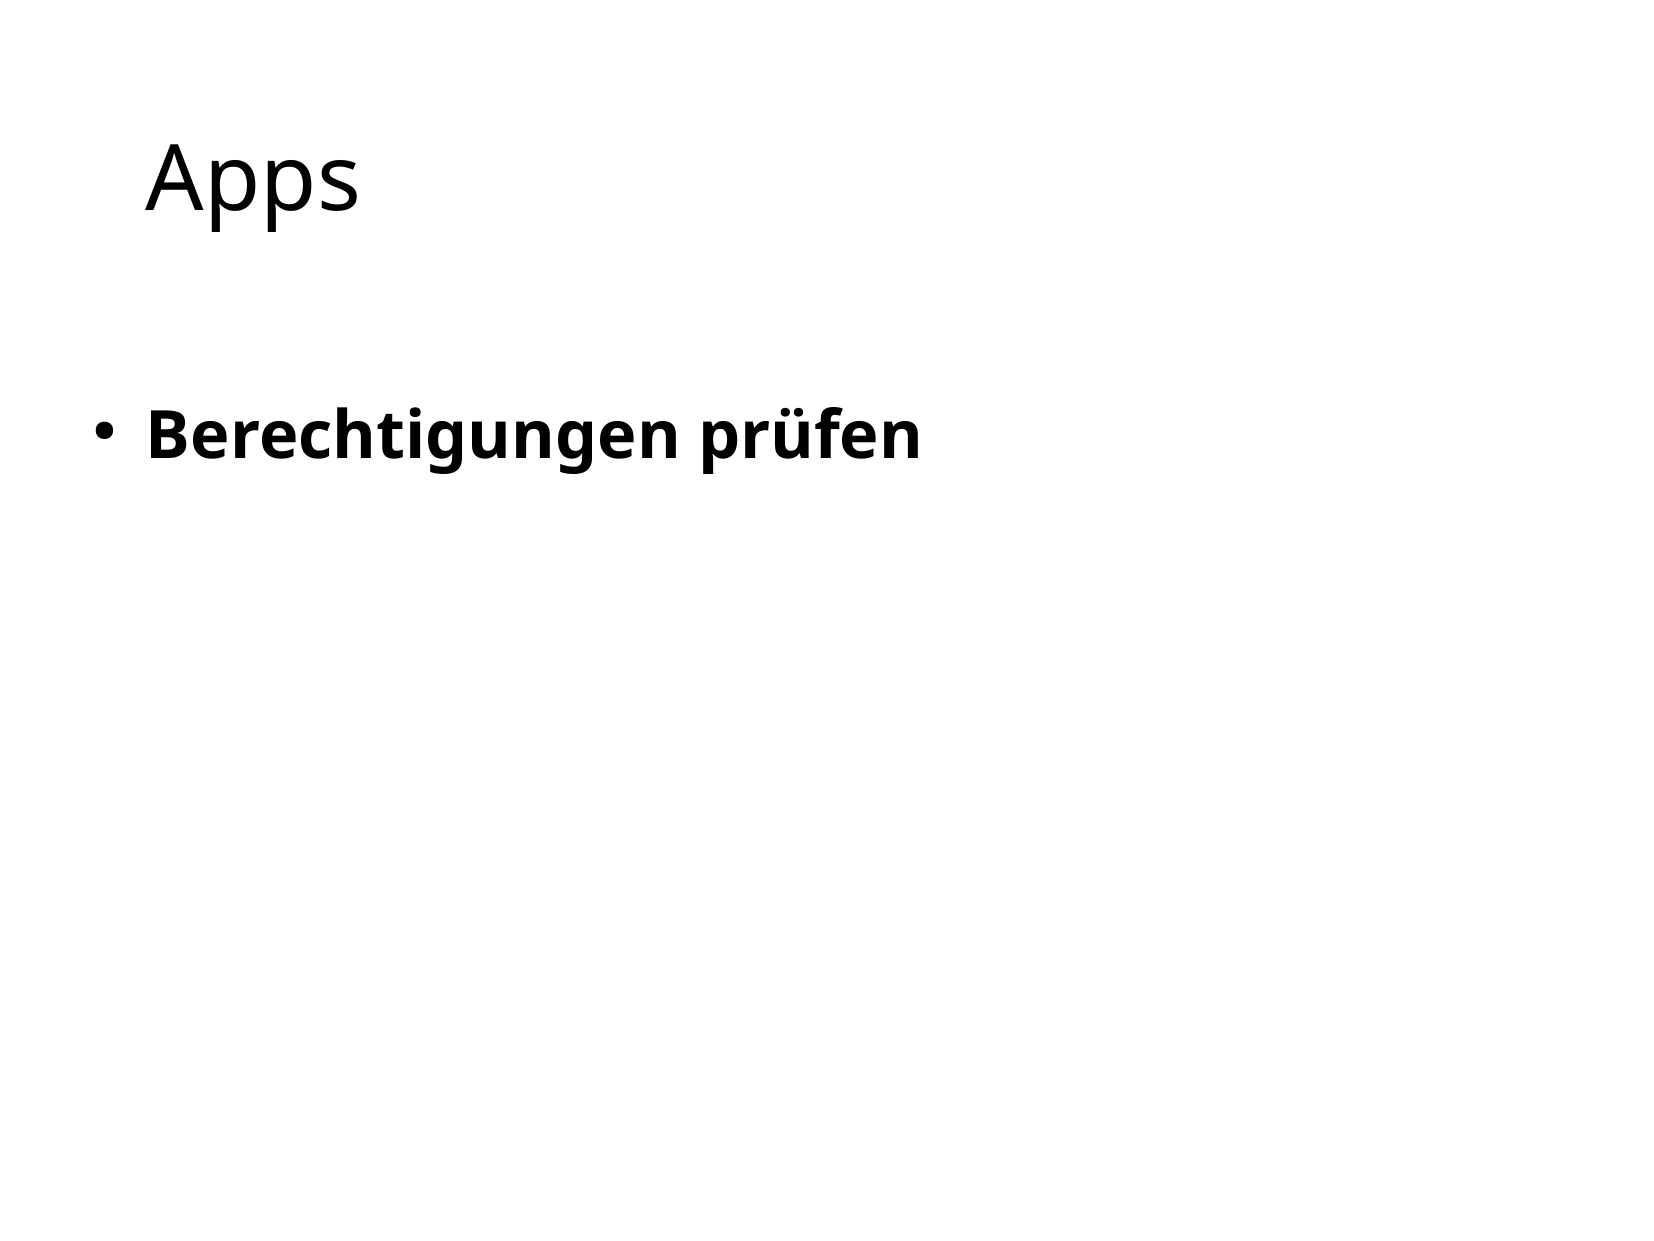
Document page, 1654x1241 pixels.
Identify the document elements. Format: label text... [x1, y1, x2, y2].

list Apps Berechtigungen prüfen [75, 112, 1568, 1182]
